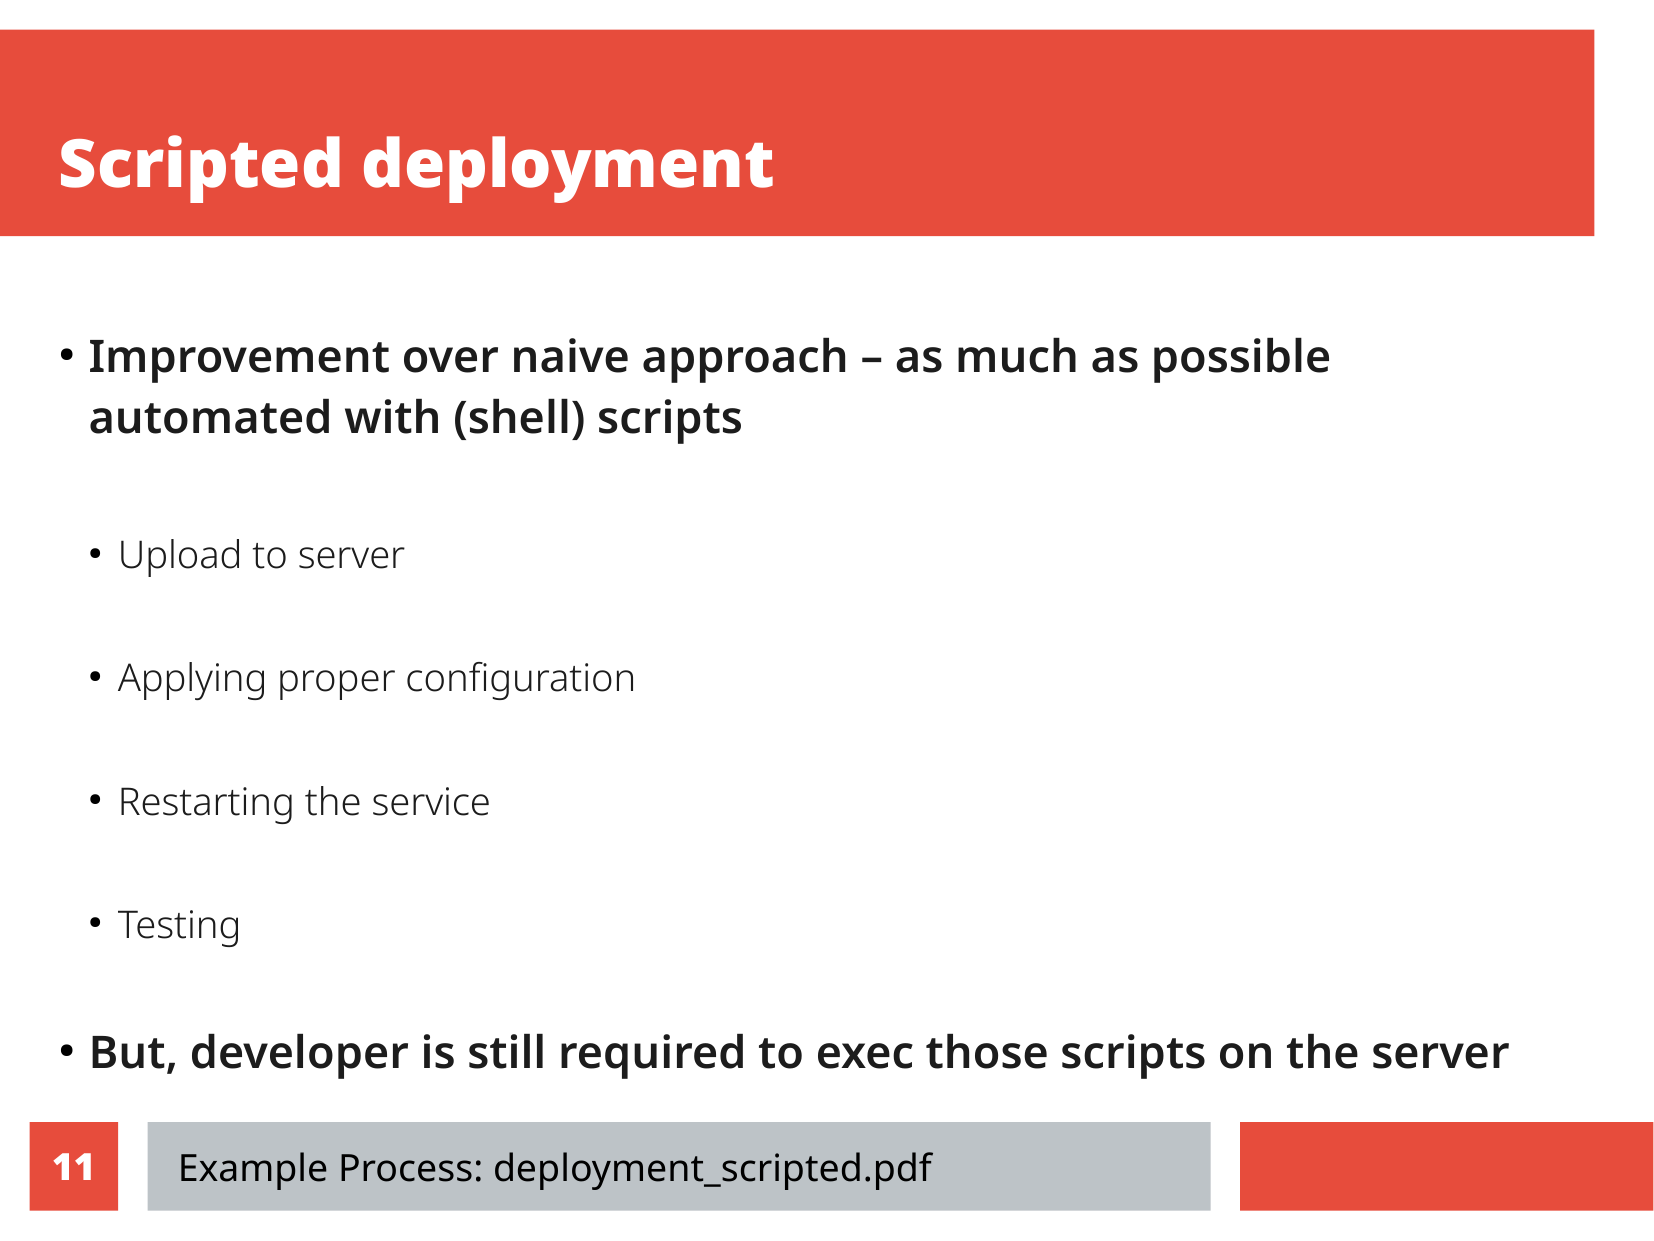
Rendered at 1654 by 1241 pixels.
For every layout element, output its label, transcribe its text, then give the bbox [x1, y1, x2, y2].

list Improvement over naive approach – as much as possible automated with (shell) scripts Upload to server Applying proper configuration Restarting the service Testing But, developer is still required to exec those scripts on the server [59, 324, 1565, 1093]
text_box Example Process: deployment_scripted.pdf [163, 1133, 1052, 1205]
title Scripted deployment [59, 59, 1595, 207]
